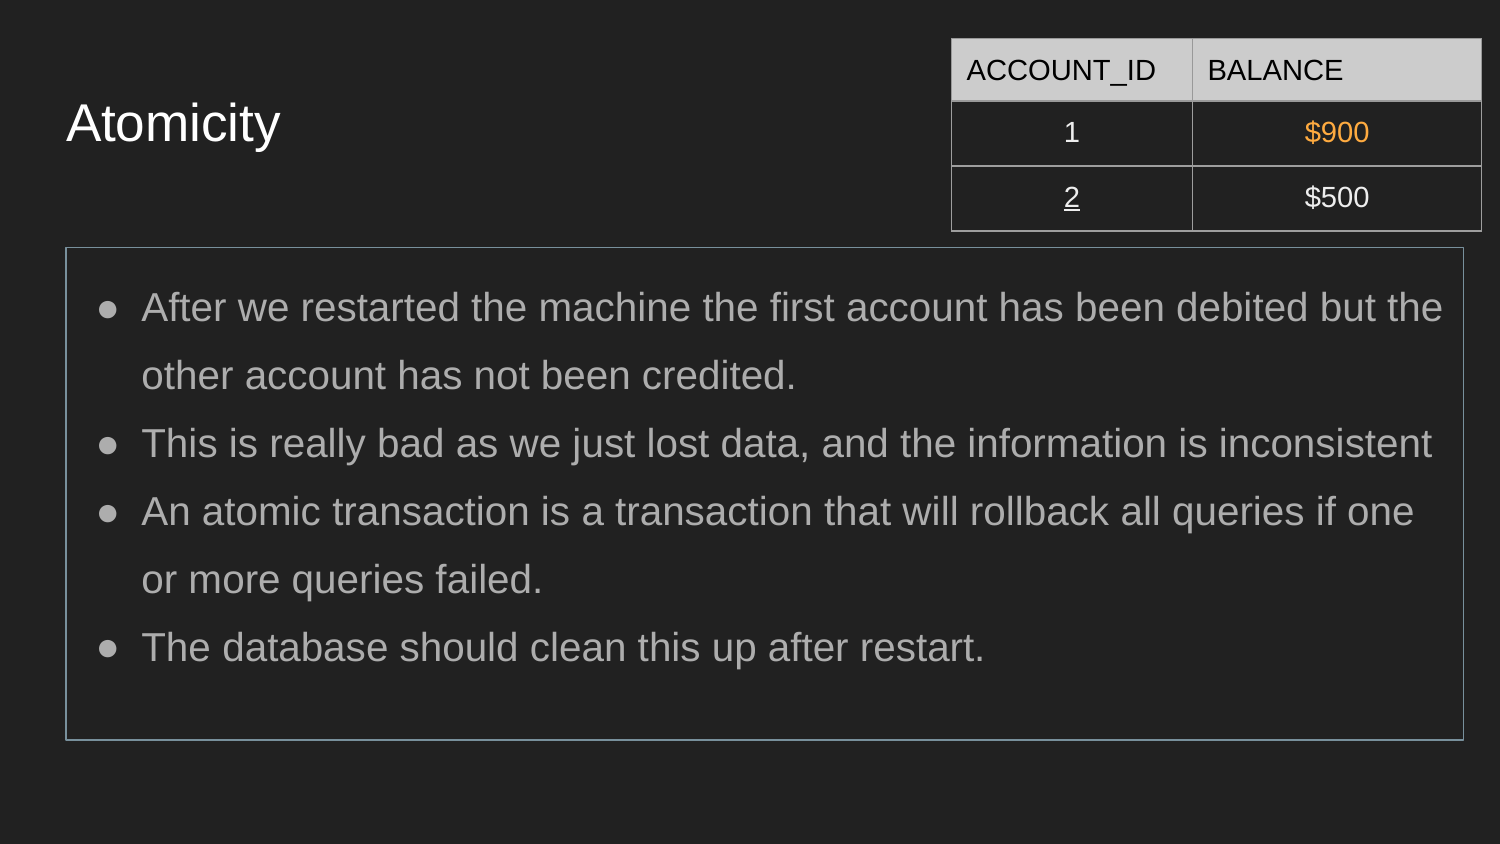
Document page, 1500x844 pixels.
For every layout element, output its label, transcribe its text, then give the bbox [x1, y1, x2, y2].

table_cell $500 [1193, 167, 1481, 230]
table_cell 2 [952, 167, 1192, 230]
table_header BALANCE [1193, 39, 1481, 100]
list After we restarted the machine the first account has been debited but the other account has not been credited. This is really bad as we just lost data, and the information is inconsistent An atomic transaction is a transaction that will rollback all queries if one or more queries failed. The database should clean this up after restart. [65, 247, 1464, 741]
table_cell 1 [952, 102, 1192, 165]
title Atomicity [51, 72, 622, 167]
table_header ACCOUNT_ID [952, 39, 1192, 100]
table_cell $900 [1193, 102, 1481, 165]
